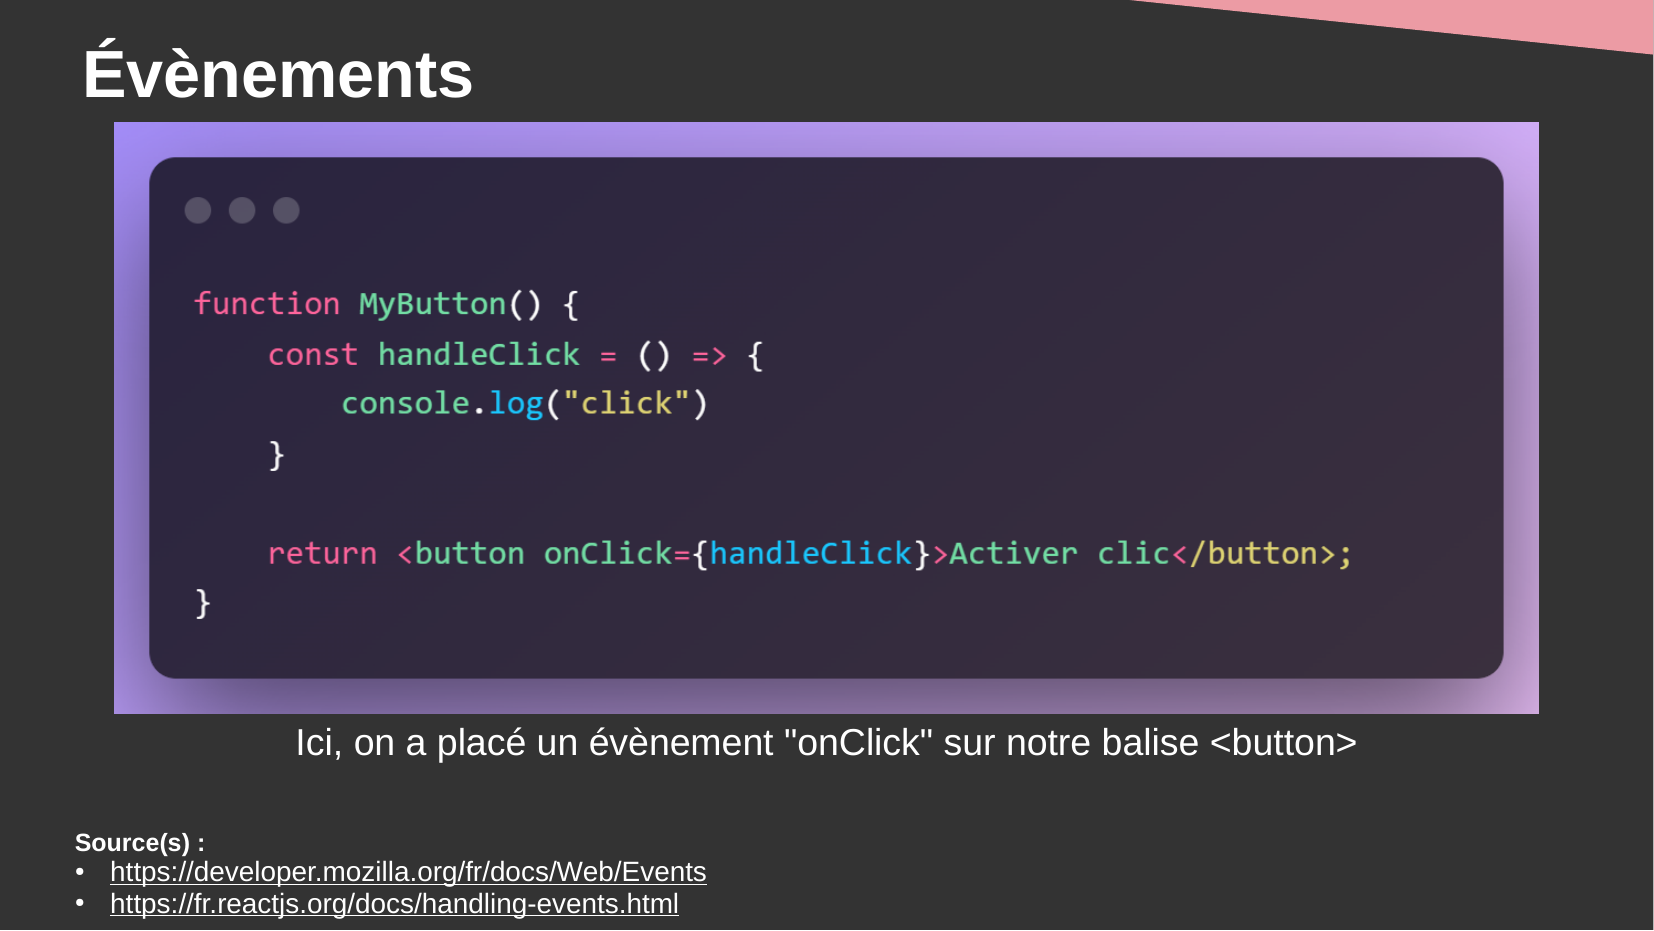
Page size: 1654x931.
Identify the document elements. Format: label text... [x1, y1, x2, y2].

text_box Source(s) : https://developer.mozilla.org/fr/docs/Web/Events https://fr.reactjs.org/docs/handling-events.html [59, 821, 1546, 927]
text_box [1129, 0, 1654, 55]
picture [114, 122, 1539, 714]
title Évènements [82, 37, 1571, 114]
text_box Ici, on a placé un évènement "onClick" sur notre balise <button> [274, 713, 1379, 771]
